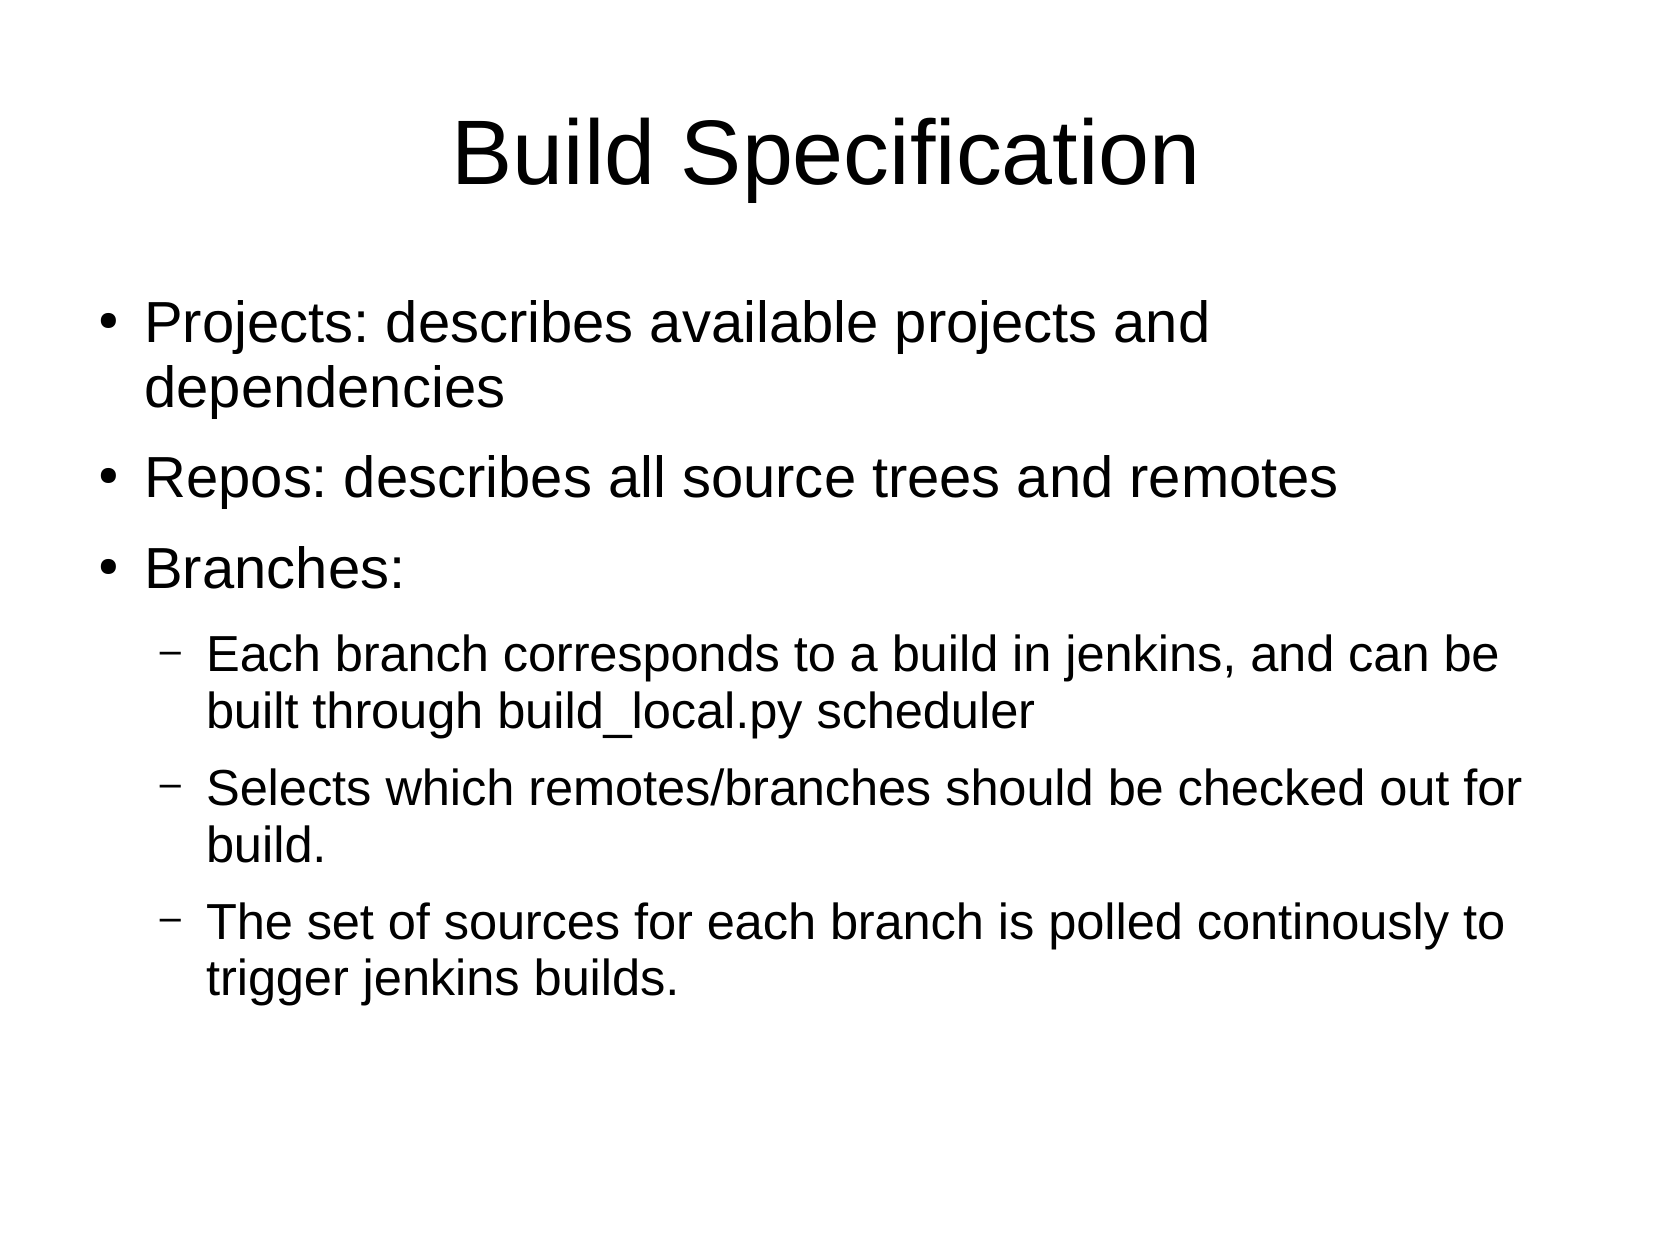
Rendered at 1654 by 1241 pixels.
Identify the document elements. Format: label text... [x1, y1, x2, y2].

title Build Specification [82, 49, 1571, 257]
list Projects: describes available projects and dependencies Repos: describes all source trees and remotes Branches: Each branch corresponds to a build in jenkins, and can be built through build_local.py scheduler Selects which remotes/branches should be checked out for build. The set of sources for each branch is polled continously to trigger jenkins builds. [82, 290, 1571, 1010]
